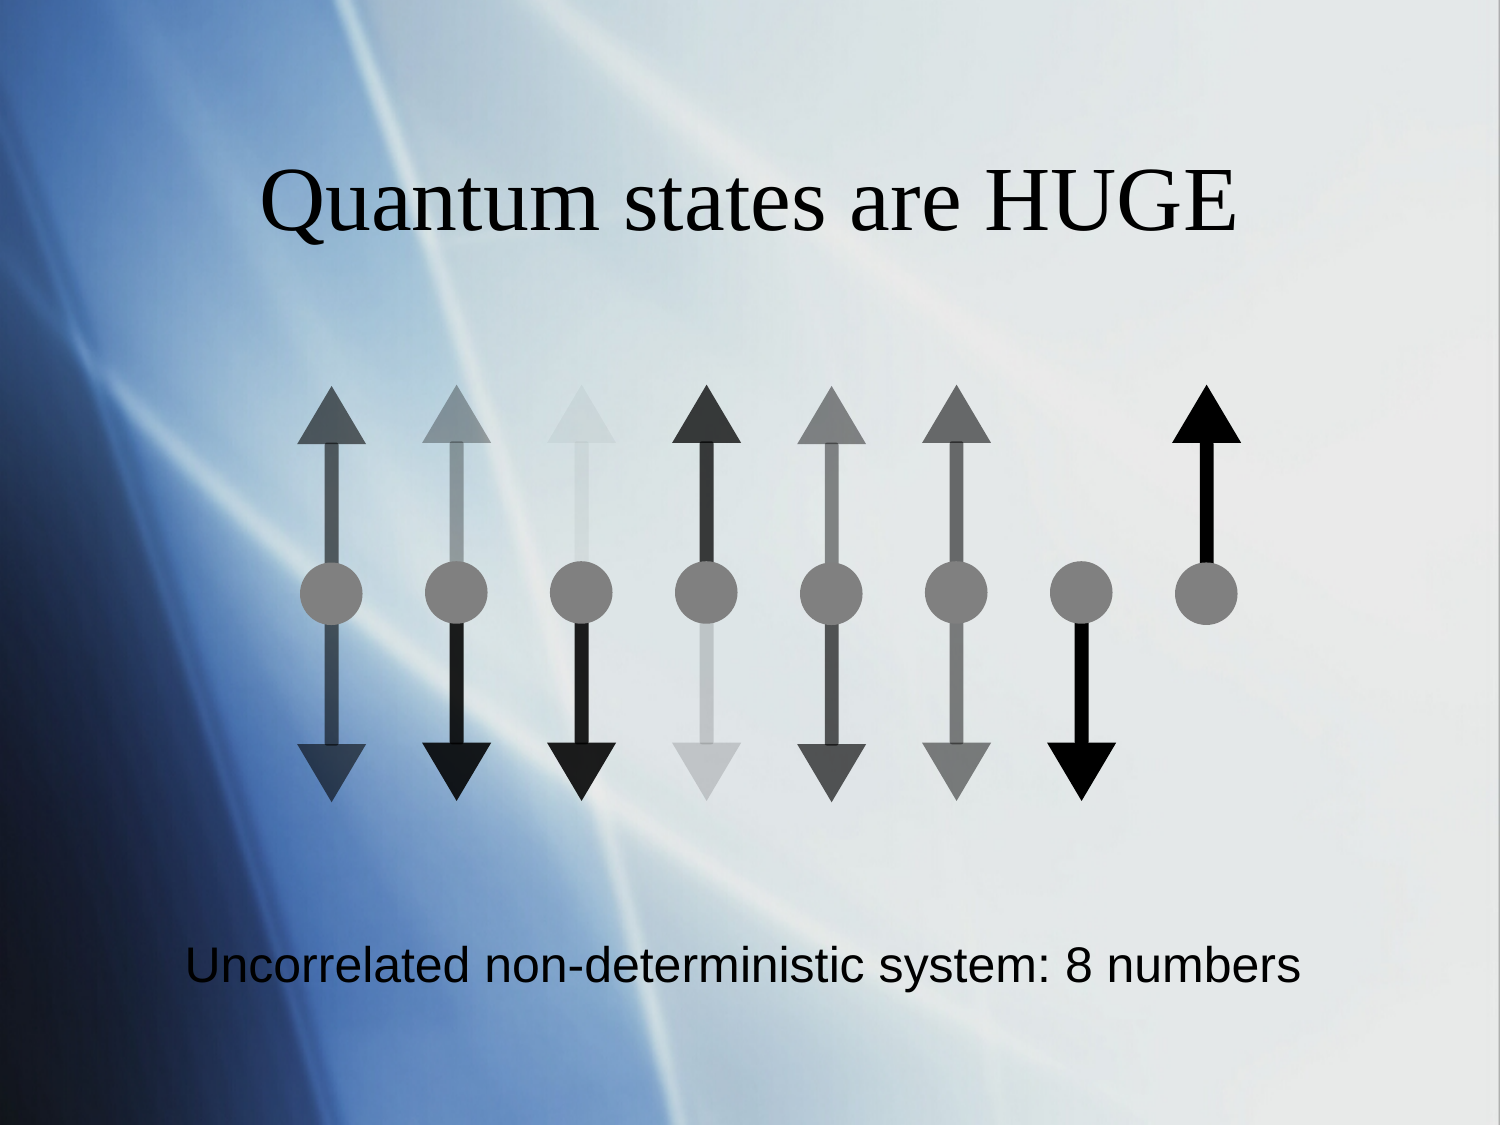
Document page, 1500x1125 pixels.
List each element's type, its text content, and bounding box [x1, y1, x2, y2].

text_box [297, 385, 367, 803]
text_box [672, 384, 742, 801]
text_box [922, 384, 992, 801]
picture [0, 0, 1500, 1125]
text_box [1047, 384, 1117, 801]
text_box [797, 385, 867, 803]
title Quantum states are HUGE [112, 99, 1388, 288]
text_box [547, 384, 617, 801]
text_box [422, 384, 492, 801]
text_box [1172, 384, 1242, 799]
text_box Uncorrelated non-deterministic system: 8 numbers [169, 924, 1317, 1001]
